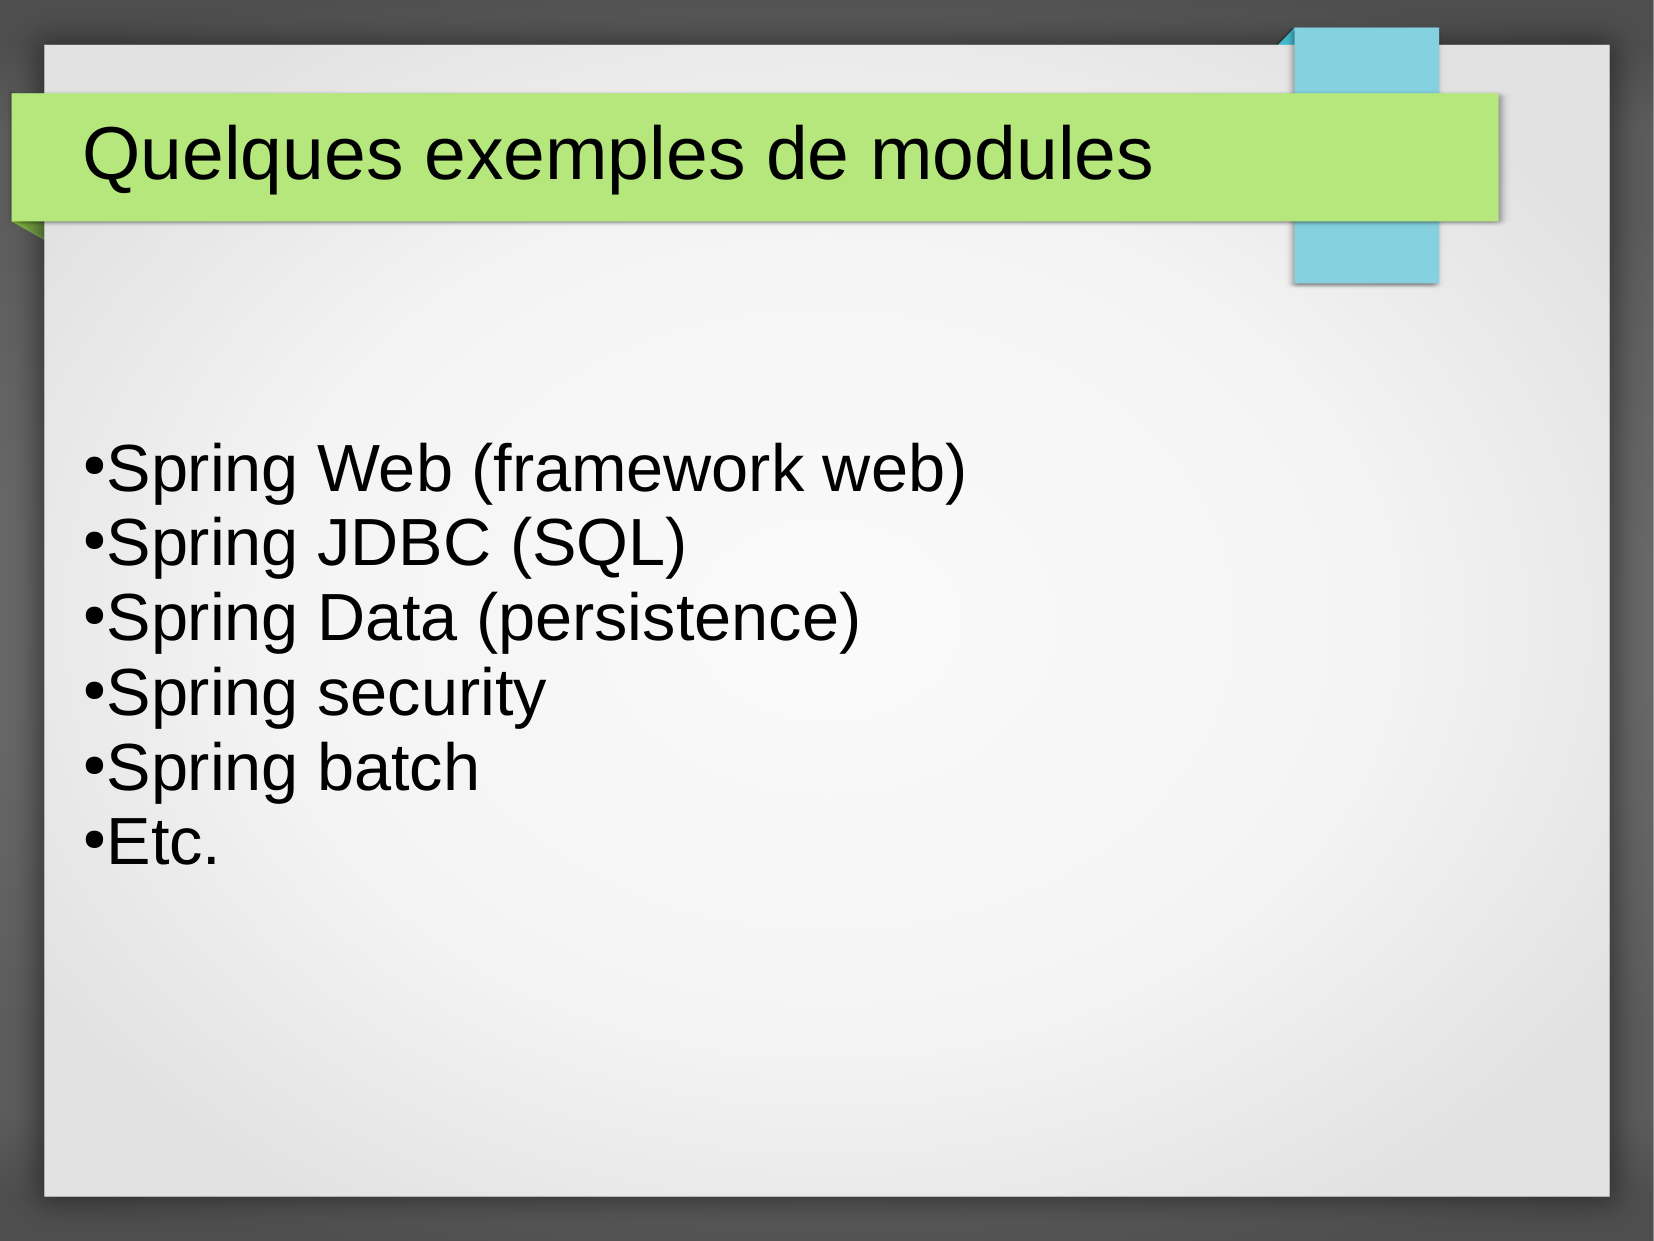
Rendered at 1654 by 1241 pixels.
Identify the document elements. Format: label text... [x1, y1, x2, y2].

picture [0, 0, 1654, 1241]
subtitle Spring Web (framework web) Spring JDBC (SQL) Spring Data (persistence) Spring security Spring batch Etc. [82, 295, 1571, 1015]
title Quelques exemples de modules [82, 94, 1264, 213]
